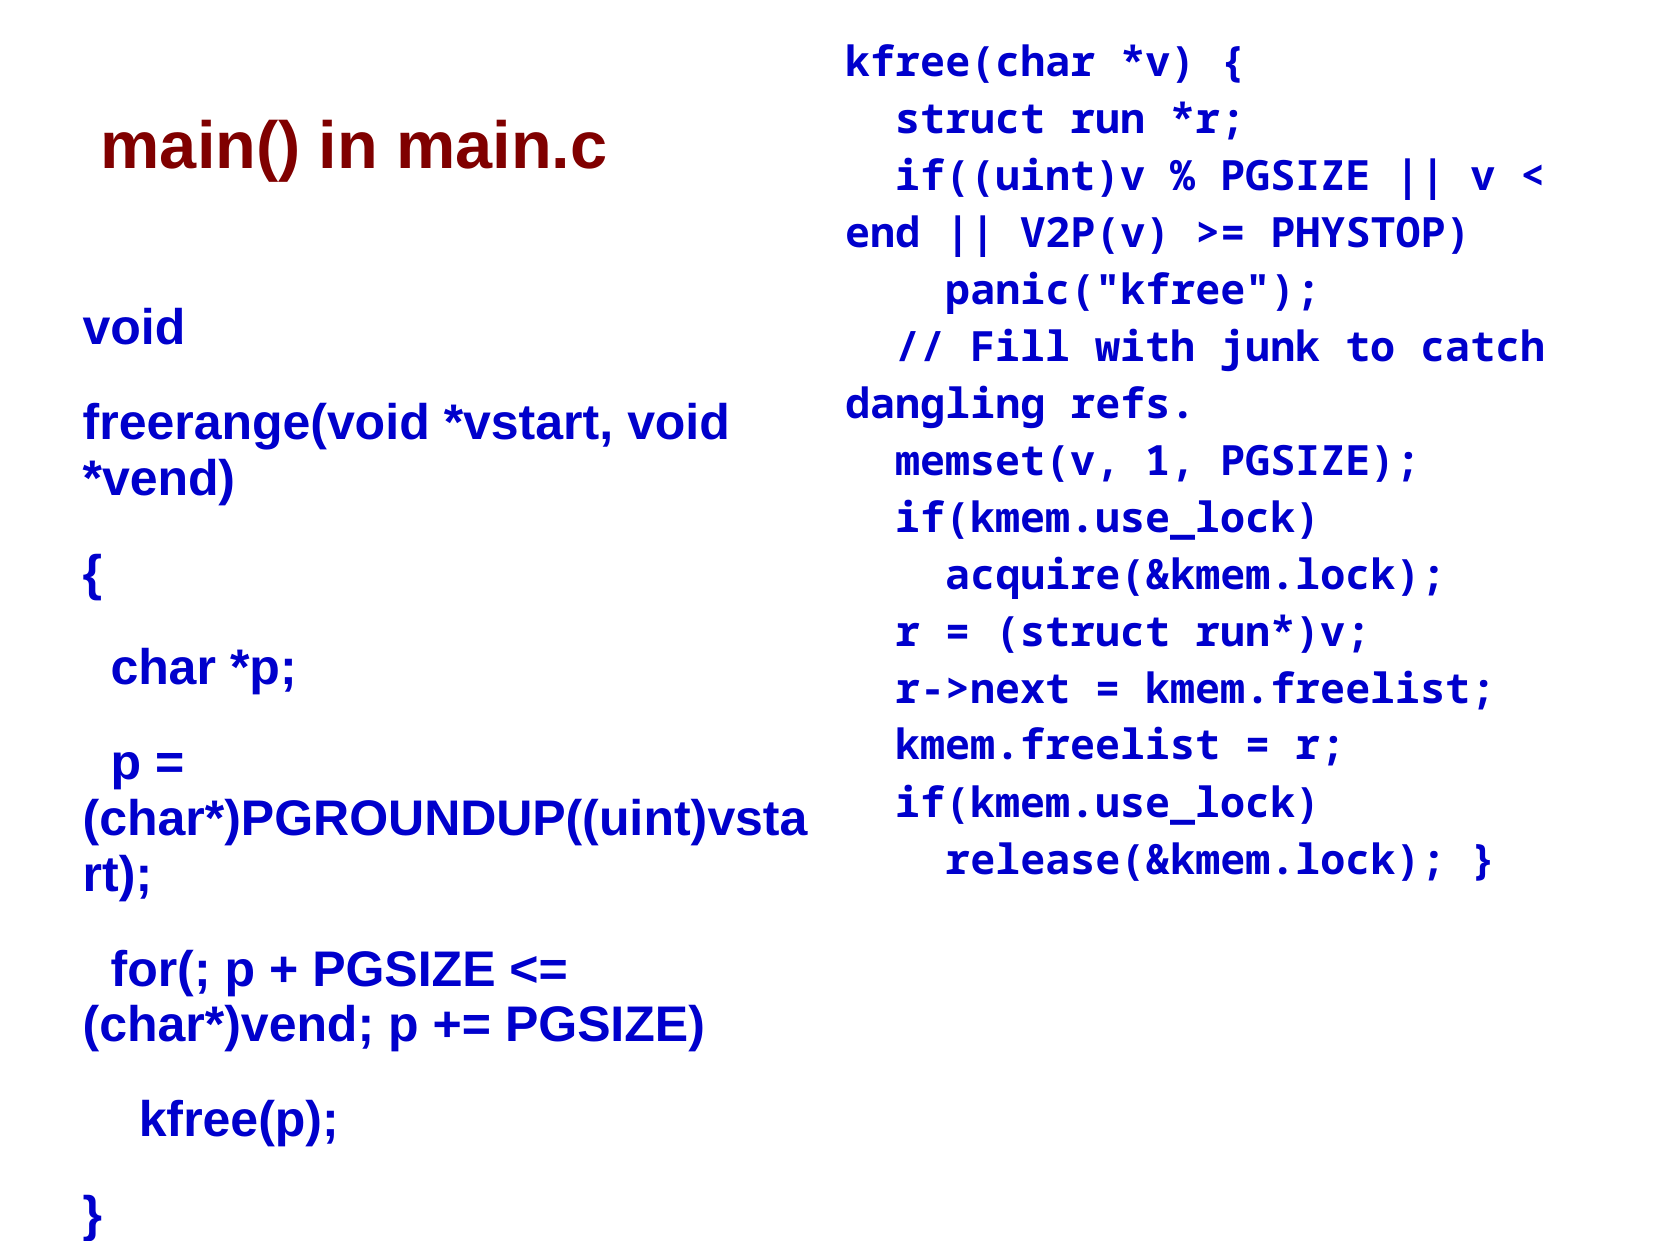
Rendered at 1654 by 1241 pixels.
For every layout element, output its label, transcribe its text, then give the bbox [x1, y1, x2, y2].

list kfree(char *v) { struct run *r; if((uint)v % PGSIZE || v < end || V2P(v) >= PHYSTOP) panic("kfree"); // Fill with junk to catch dangling refs. memset(v, 1, PGSIZE); if(kmem.use_lock) acquire(&kmem.lock); r = (struct run*)v; r->next = kmem.freelist; kmem.freelist = r; if(kmem.use_lock) release(&kmem.lock); } [845, 31, 1572, 1241]
title main() in main.c [0, 7, 709, 284]
list void freerange(void *vstart, void *vend) { char *p; p = (char*)PGROUNDUP((uint)vstart); for(; p + PGSIZE <= (char*)vend; p += PGSIZE) kfree(p); } [82, 299, 809, 1241]
